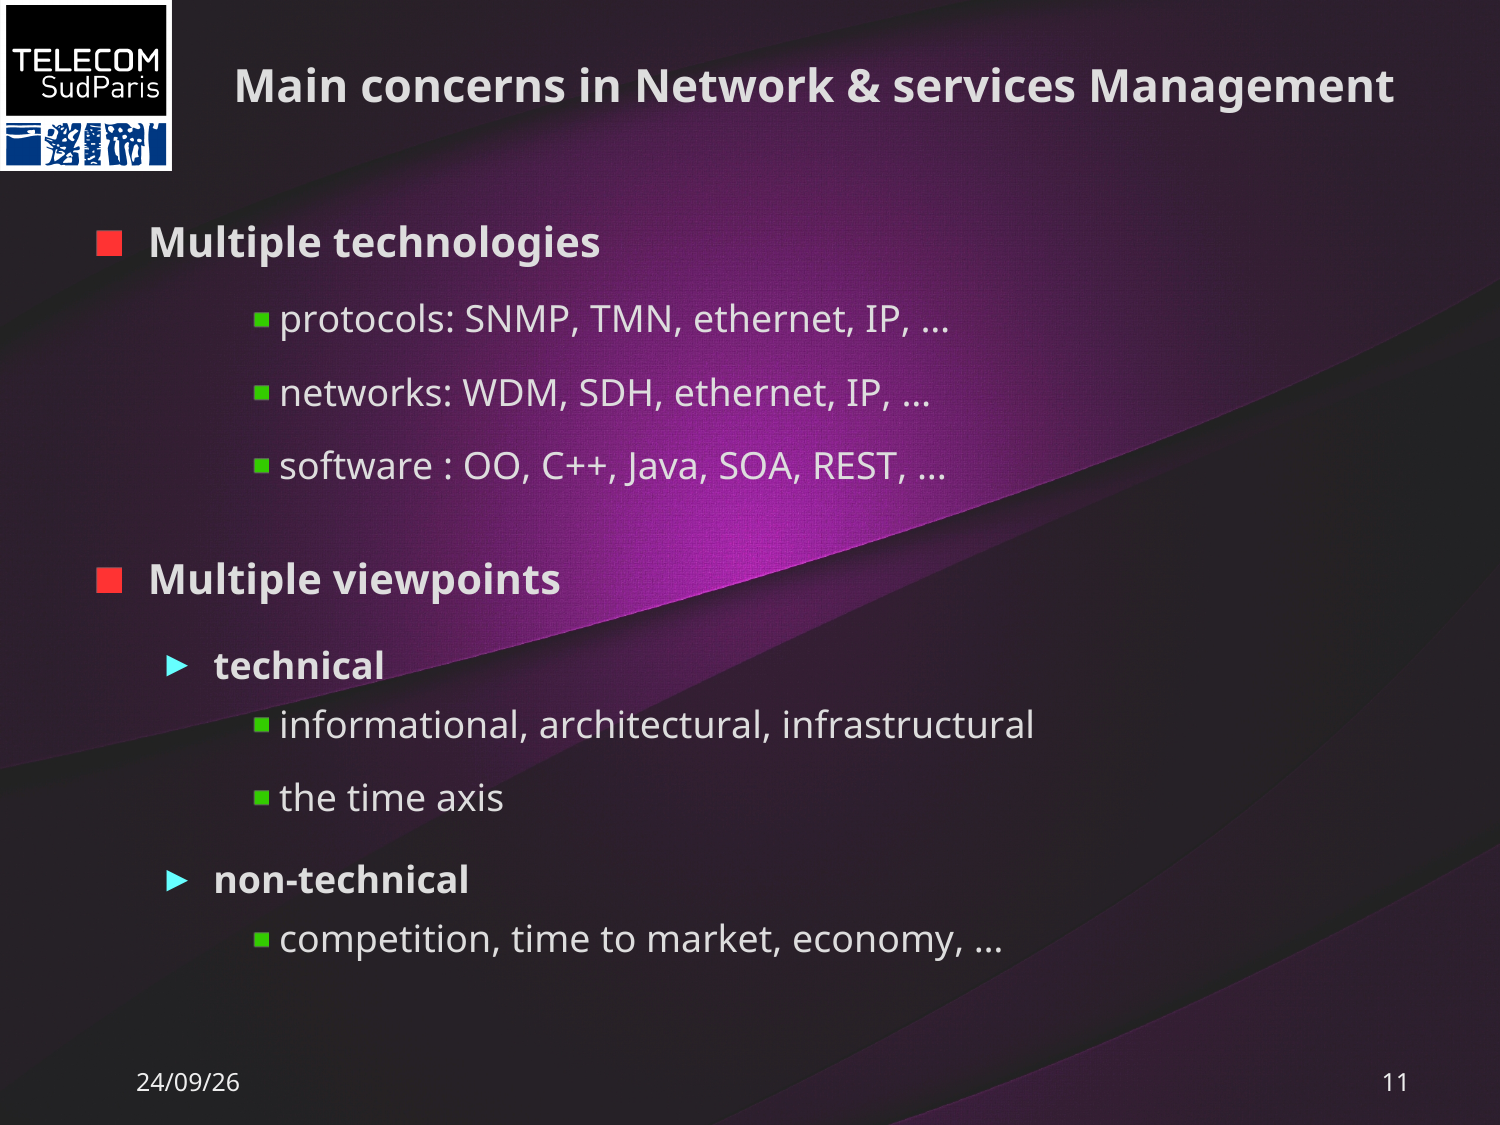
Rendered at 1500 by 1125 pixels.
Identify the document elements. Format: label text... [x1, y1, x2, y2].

picture [0, 0, 1500, 1125]
list Multiple technologies protocols: SNMP, TMN, ethernet, IP, … networks: WDM, SDH, ethernet, IP, … software : OO, C++, Java, SOA, REST, ... Multiple viewpoints technical informational, architectural, infrastructural the time axis non-technical competition, time to market, economy, … [76, 207, 1427, 977]
title Main concerns in Network & services Management [218, 24, 1412, 144]
